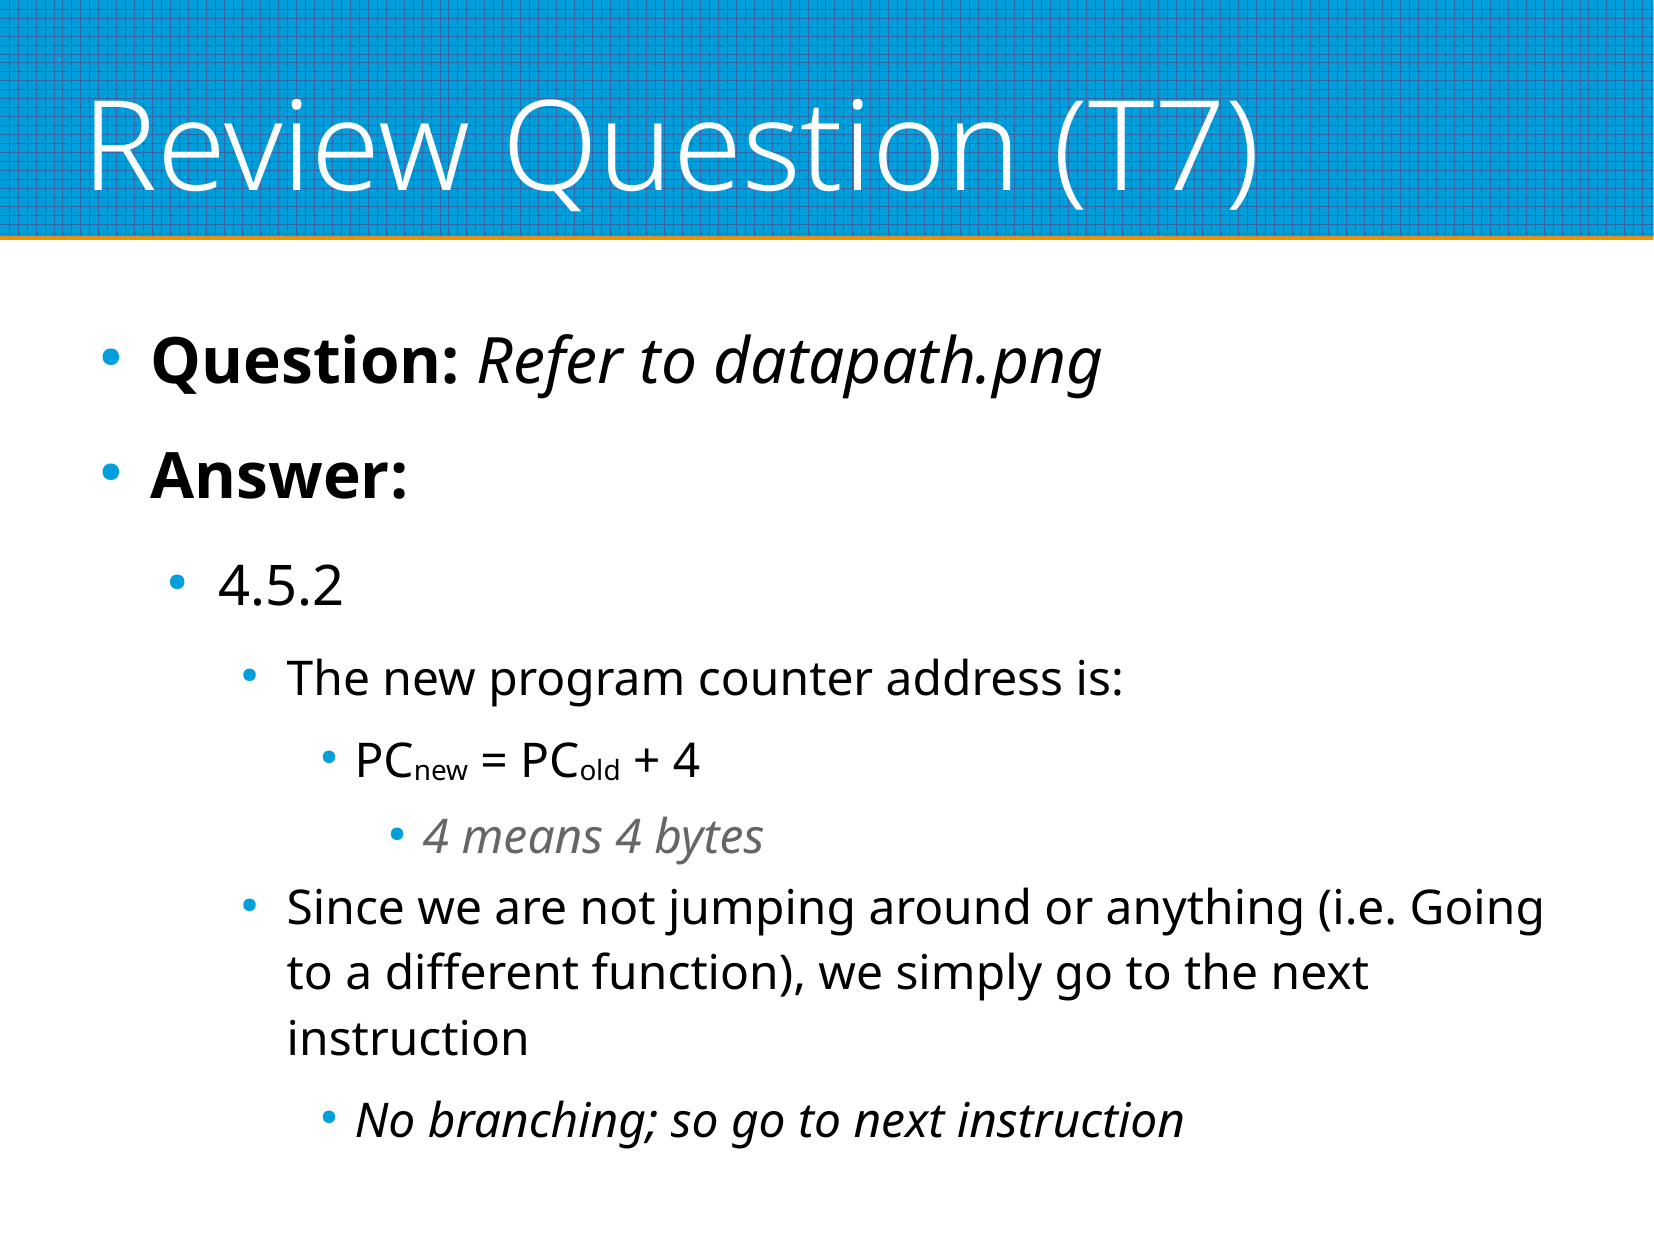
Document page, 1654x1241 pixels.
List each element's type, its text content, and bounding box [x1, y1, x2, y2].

list Question: Refer to datapath.png Answer: 4.5.2 The new program counter address is: PCnew = PCold + 4 4 means 4 bytes Since we are not jumping around or anything (i.e. Going to a different function), we simply go to the next instruction No branching; so go to next instruction [82, 314, 1563, 1152]
title Review Question (T7) [82, 19, 1571, 227]
